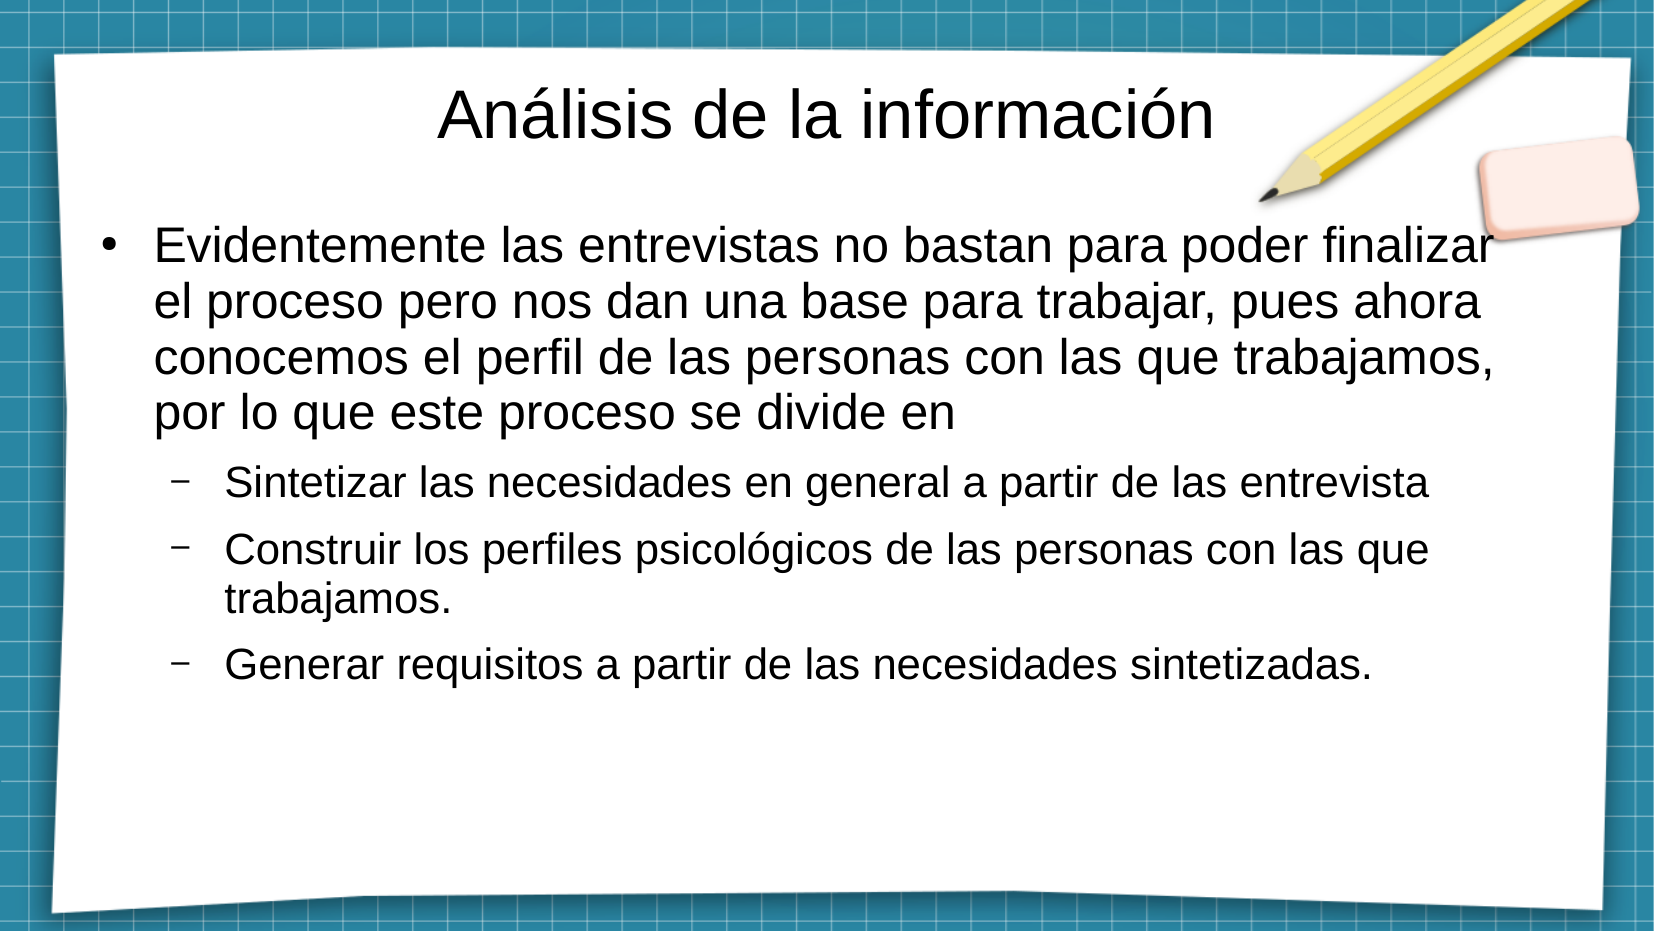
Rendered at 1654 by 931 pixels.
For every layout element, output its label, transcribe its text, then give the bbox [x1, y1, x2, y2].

picture [0, 0, 1654, 931]
title Análisis de la información [82, 37, 1571, 193]
list Evidentemente las entrevistas no bastan para poder finalizar el proceso pero nos dan una base para trabajar, pues ahora conocemos el perfil de las personas con las que trabajamos, por lo que este proceso se divide en Sintetizar las necesidades en general a partir de las entrevista Construir los perfiles psicológicos de las personas con las que trabajamos. Generar requisitos a partir de las necesidades sintetizadas. [82, 217, 1571, 758]
